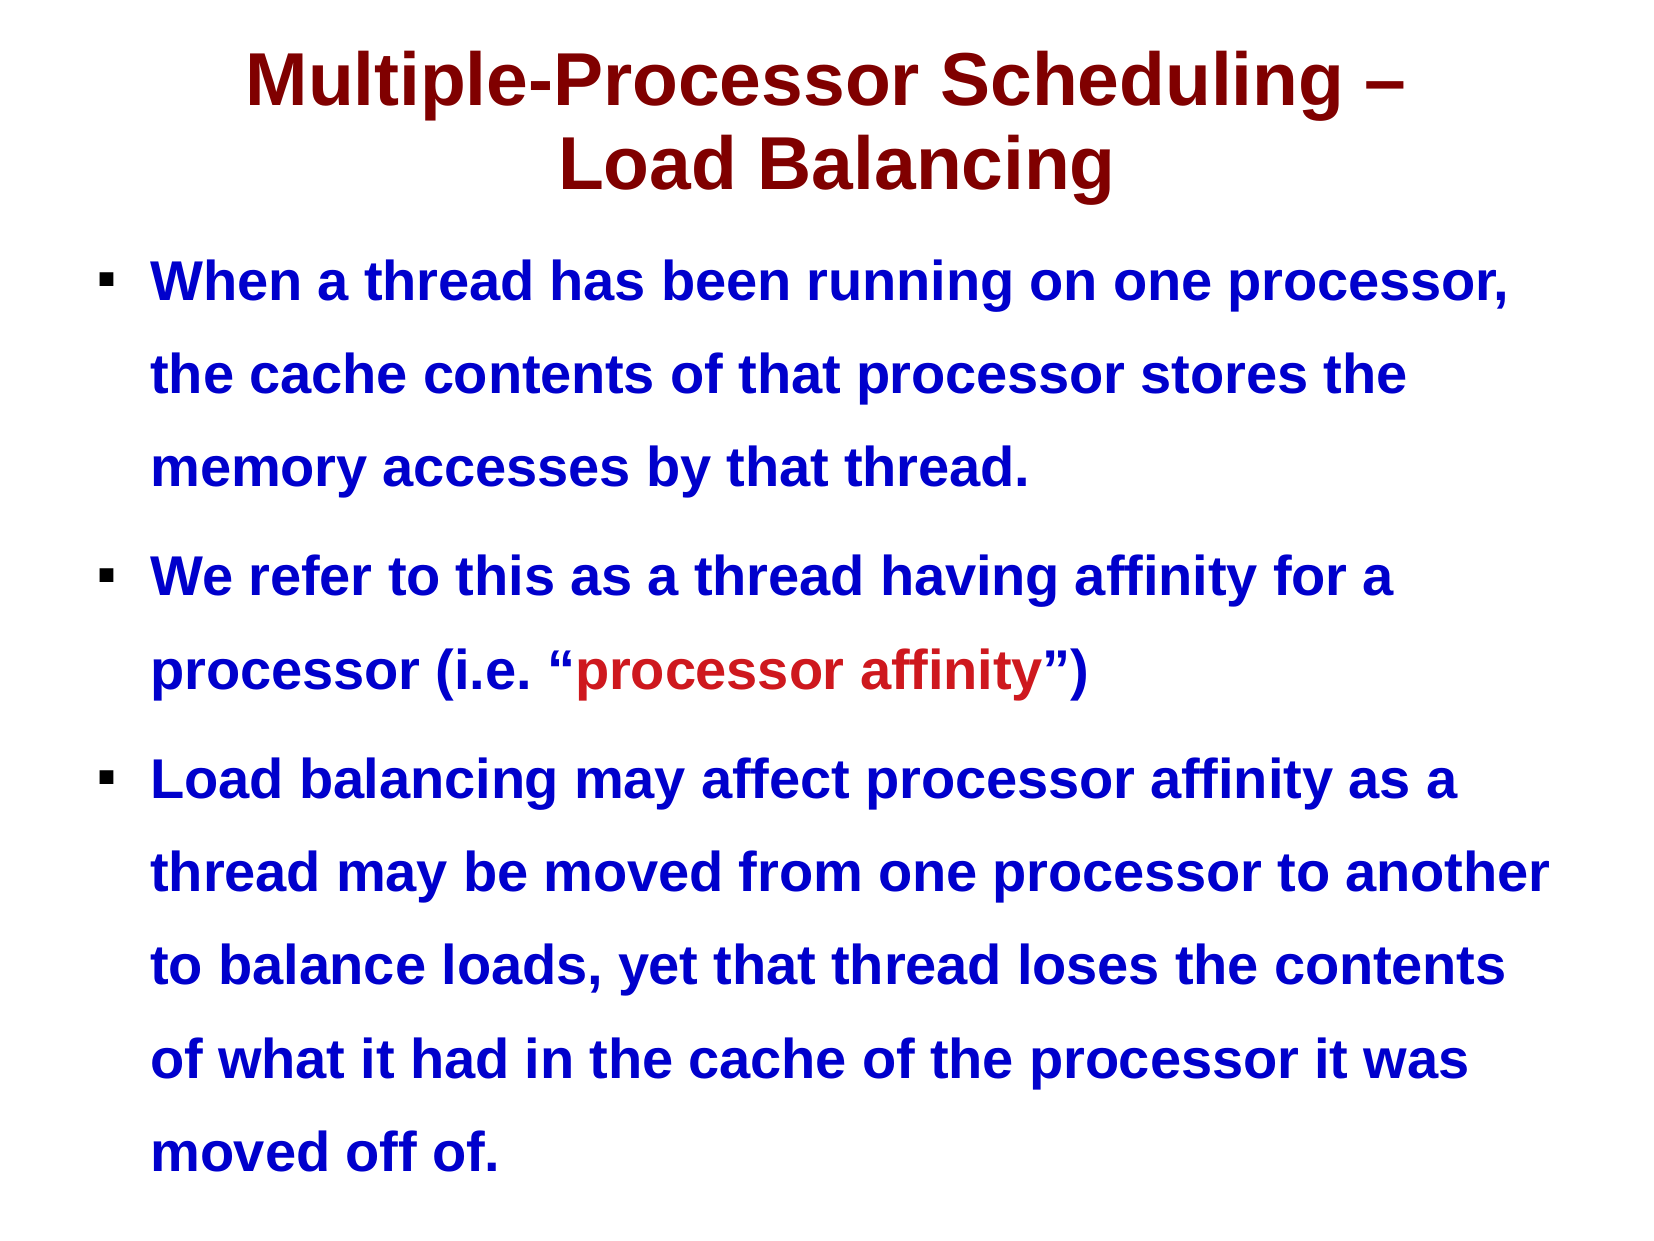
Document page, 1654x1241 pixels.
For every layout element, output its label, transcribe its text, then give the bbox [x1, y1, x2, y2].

list When a thread has been running on one processor, the cache contents of that processor stores the memory accesses by that thread. We refer to this as a thread having affinity for a processor (i.e. “processor affinity”) Load balancing may affect processor affinity as a thread may be moved from one processor to another to balance loads, yet that thread loses the contents of what it had in the cache of the processor it was moved off of. [82, 218, 1571, 1188]
title Multiple-Processor Scheduling – Load Balancing [82, 17, 1571, 218]
